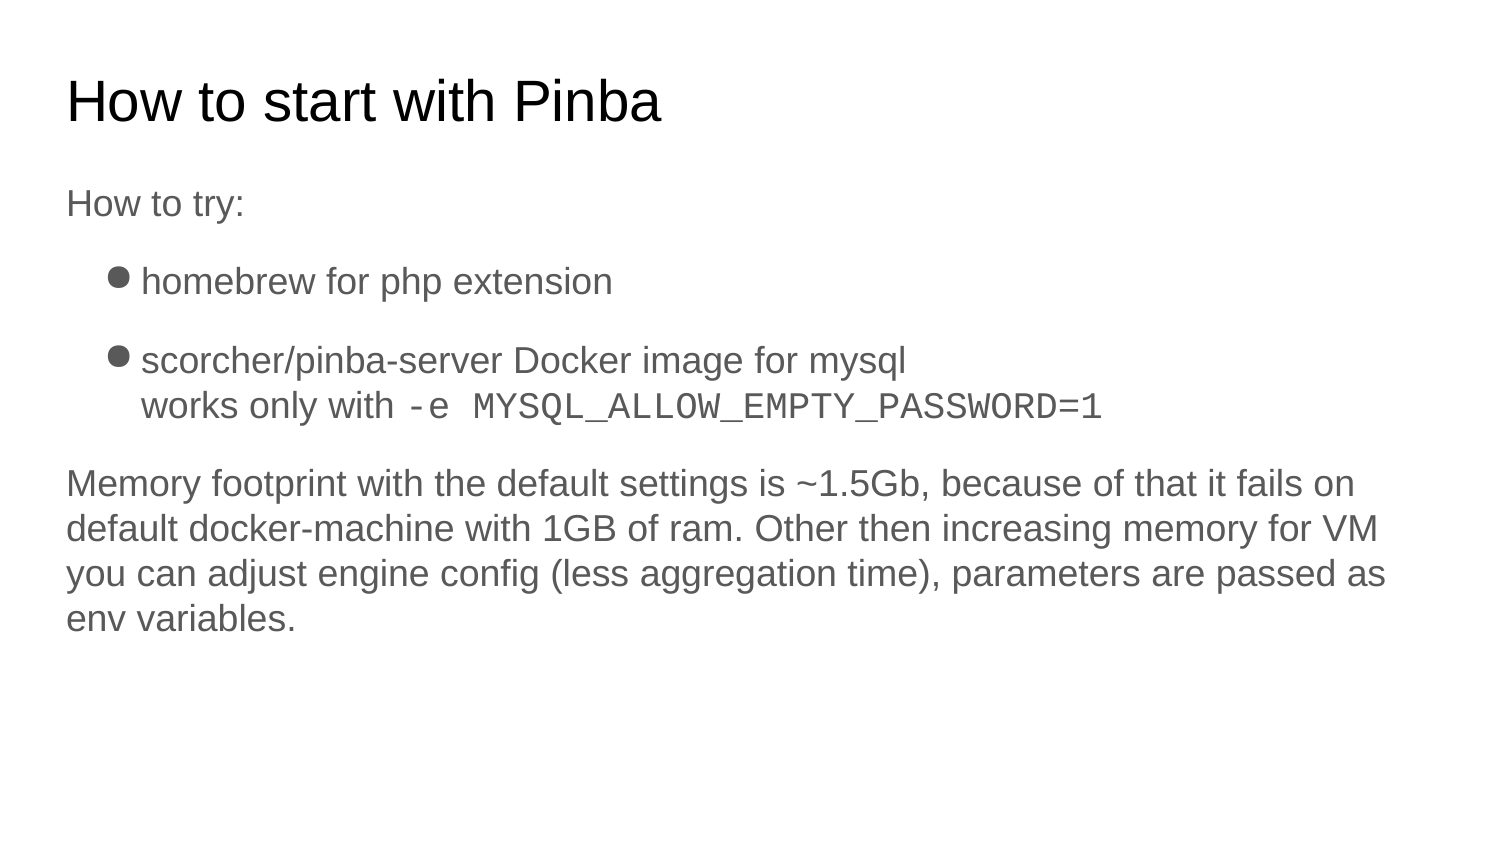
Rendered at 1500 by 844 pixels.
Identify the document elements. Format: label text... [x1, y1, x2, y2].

list How to try: homebrew for php extension scorcher/pinba-server Docker image for mysql works only with -e MYSQL_ALLOW_EMPTY_PASSWORD=1 Memory footprint with the default settings is ~1.5Gb, because of that it fails on default docker-machine with 1GB of ram. Other then increasing memory for VM you can adjust engine config (less aggregation time), parameters are passed as env variables. [51, 164, 1449, 725]
title How to start with Pinba [51, 48, 1449, 142]
